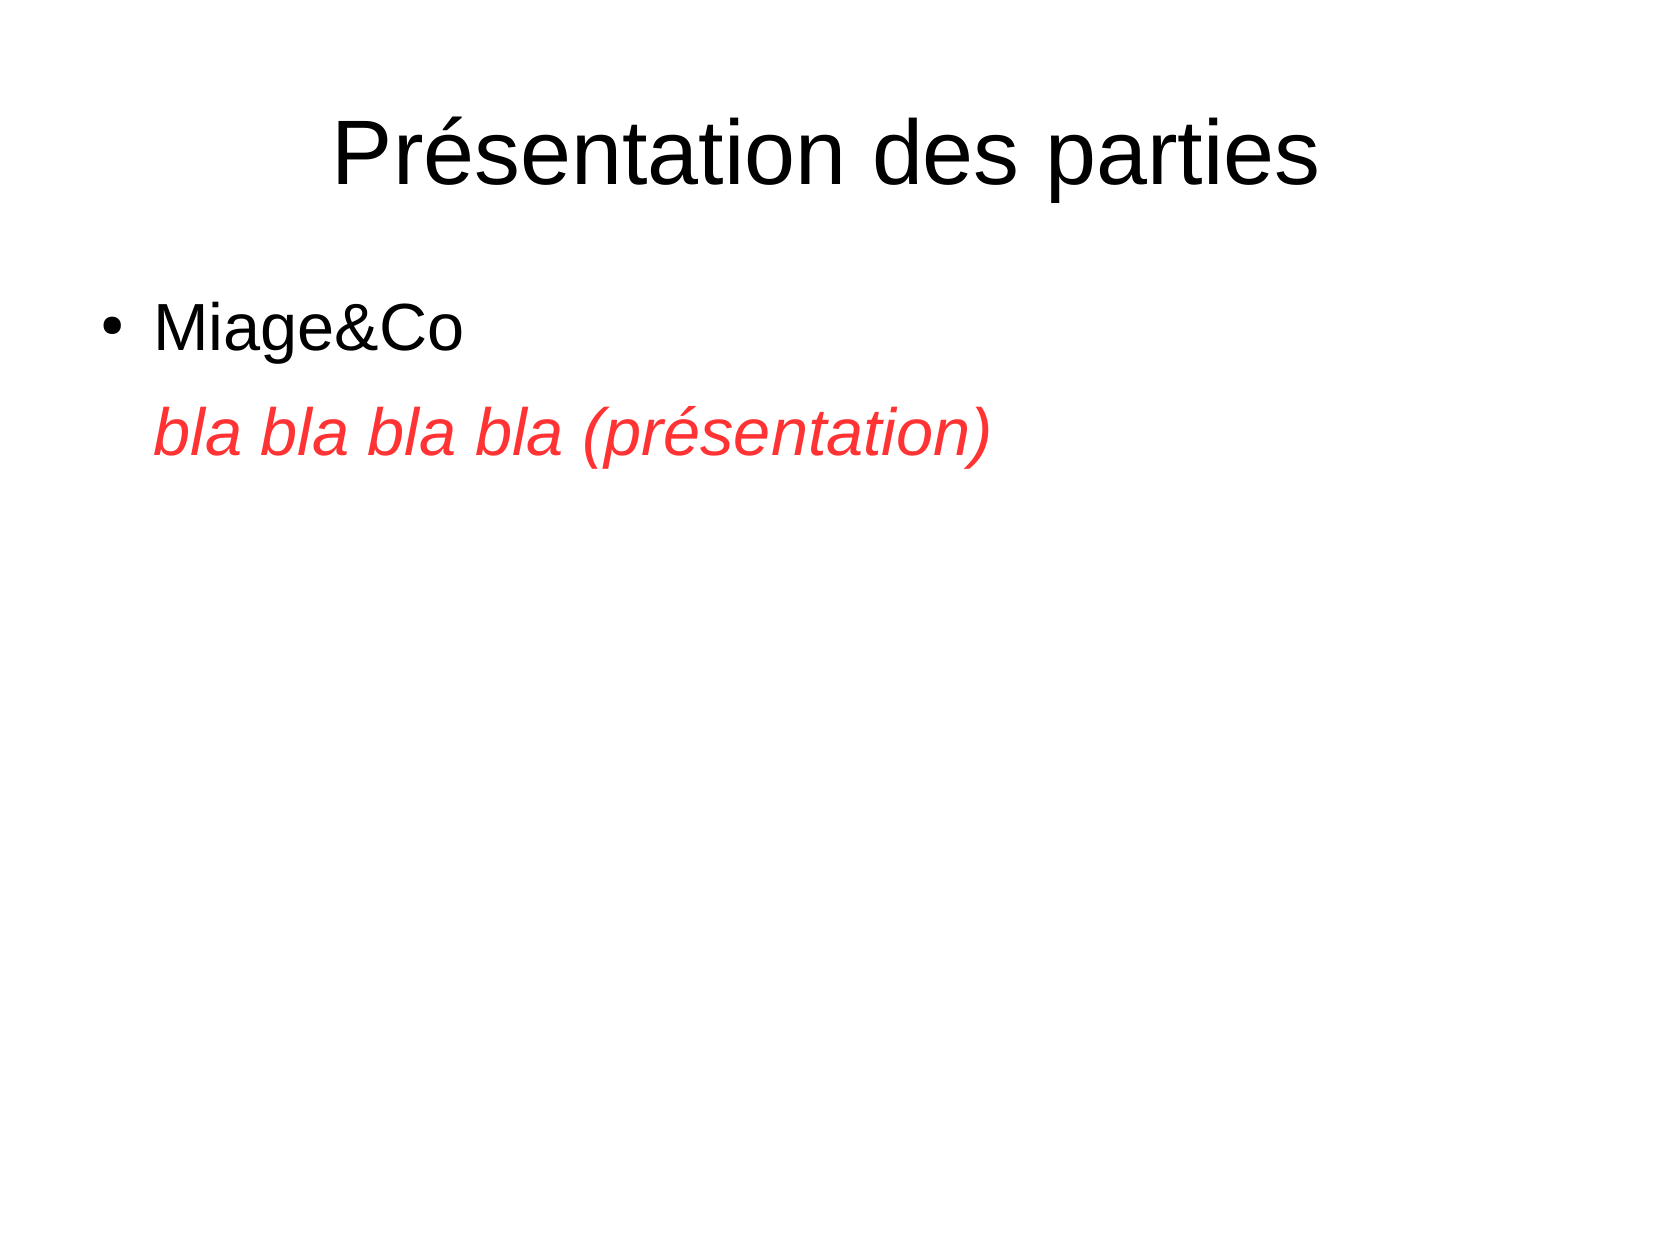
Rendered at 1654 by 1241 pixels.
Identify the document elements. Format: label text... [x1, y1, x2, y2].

list Miage&Co bla bla bla bla (présentation) [82, 290, 1571, 1010]
title Présentation des parties [82, 49, 1571, 257]
